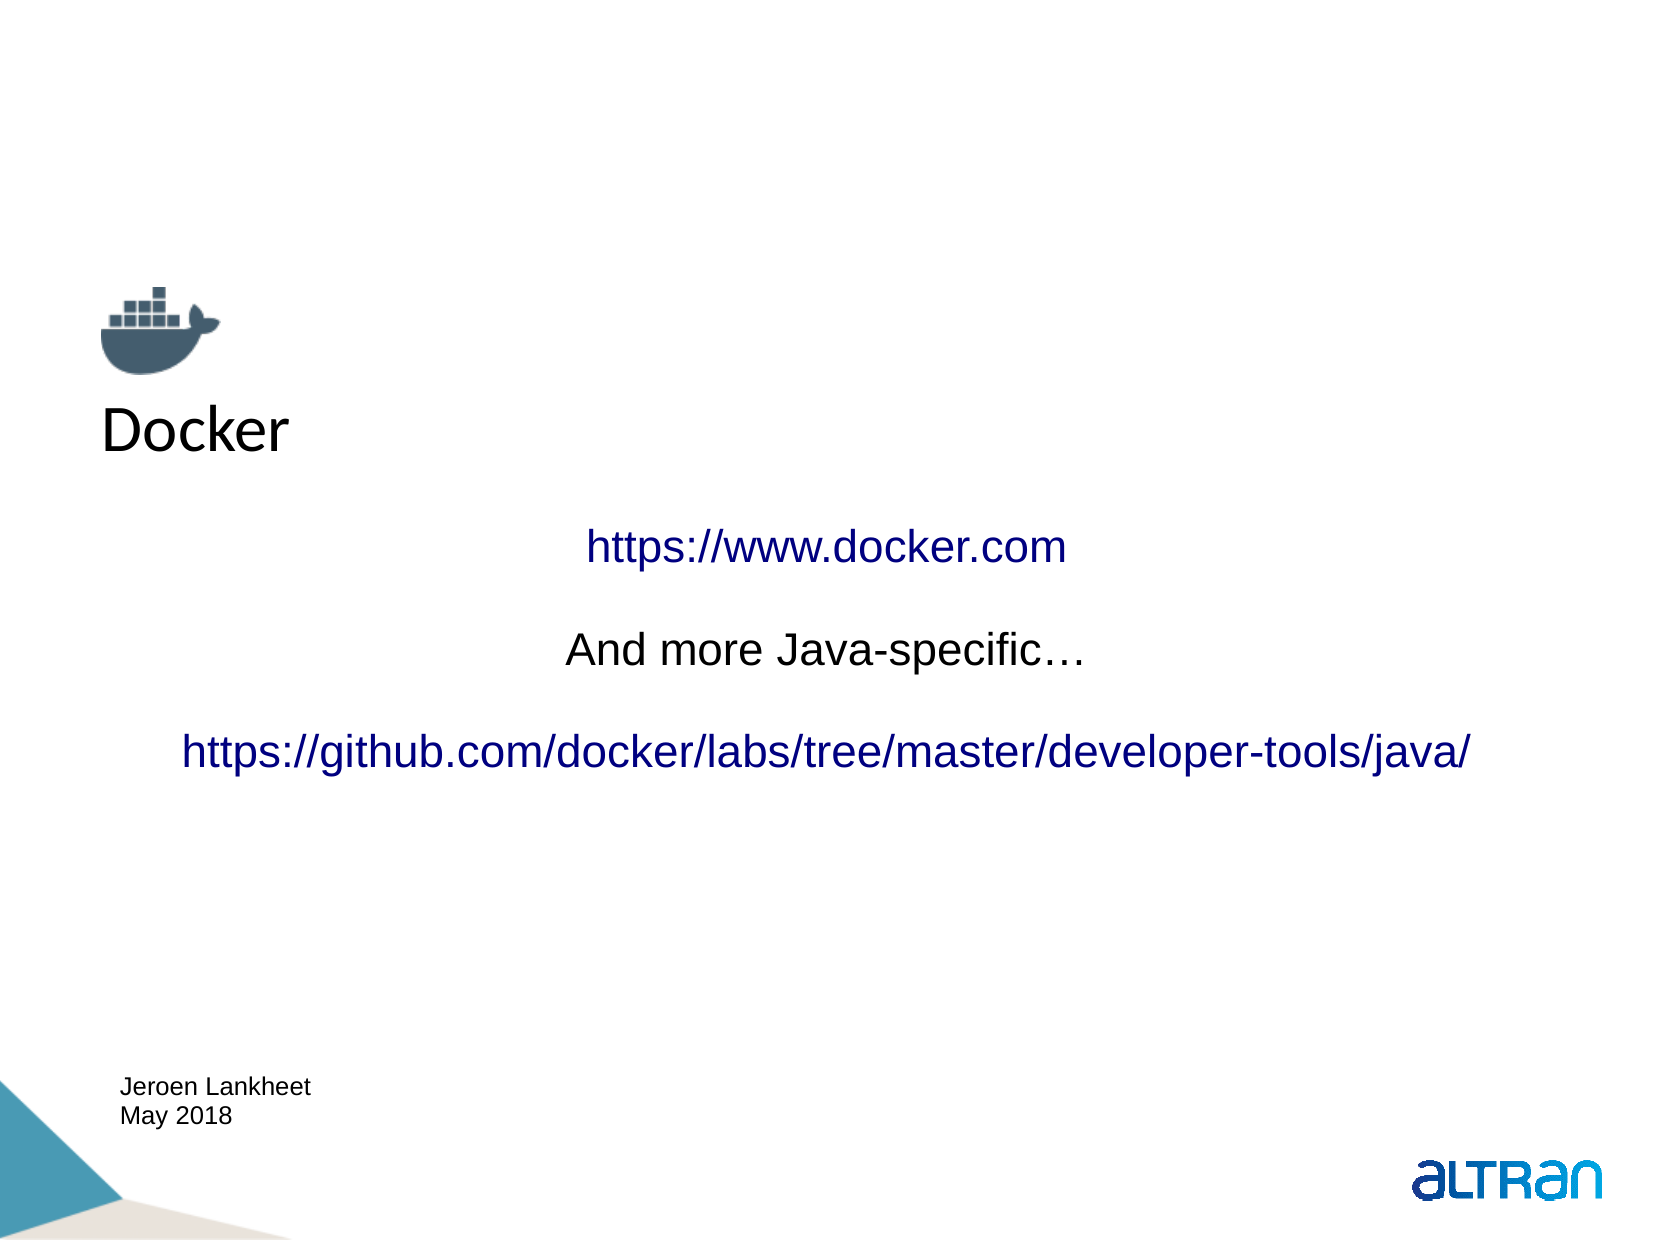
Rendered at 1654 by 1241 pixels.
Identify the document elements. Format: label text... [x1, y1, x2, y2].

picture [1595, 1160, 1602, 1167]
picture [0, 1072, 316, 1240]
text_box Jeroen Lankheet May 2018 [104, 1064, 555, 1172]
picture [1412, 1160, 1559, 1201]
picture [1543, 1182, 1560, 1193]
subtitle https://www.docker.com And more Java-specific… https://github.com/docker/labs/tree/master/developer-tools/java/ [82, 290, 1571, 1010]
title Docker [101, 270, 1590, 599]
picture [101, 287, 221, 376]
picture [1555, 1160, 1602, 1201]
